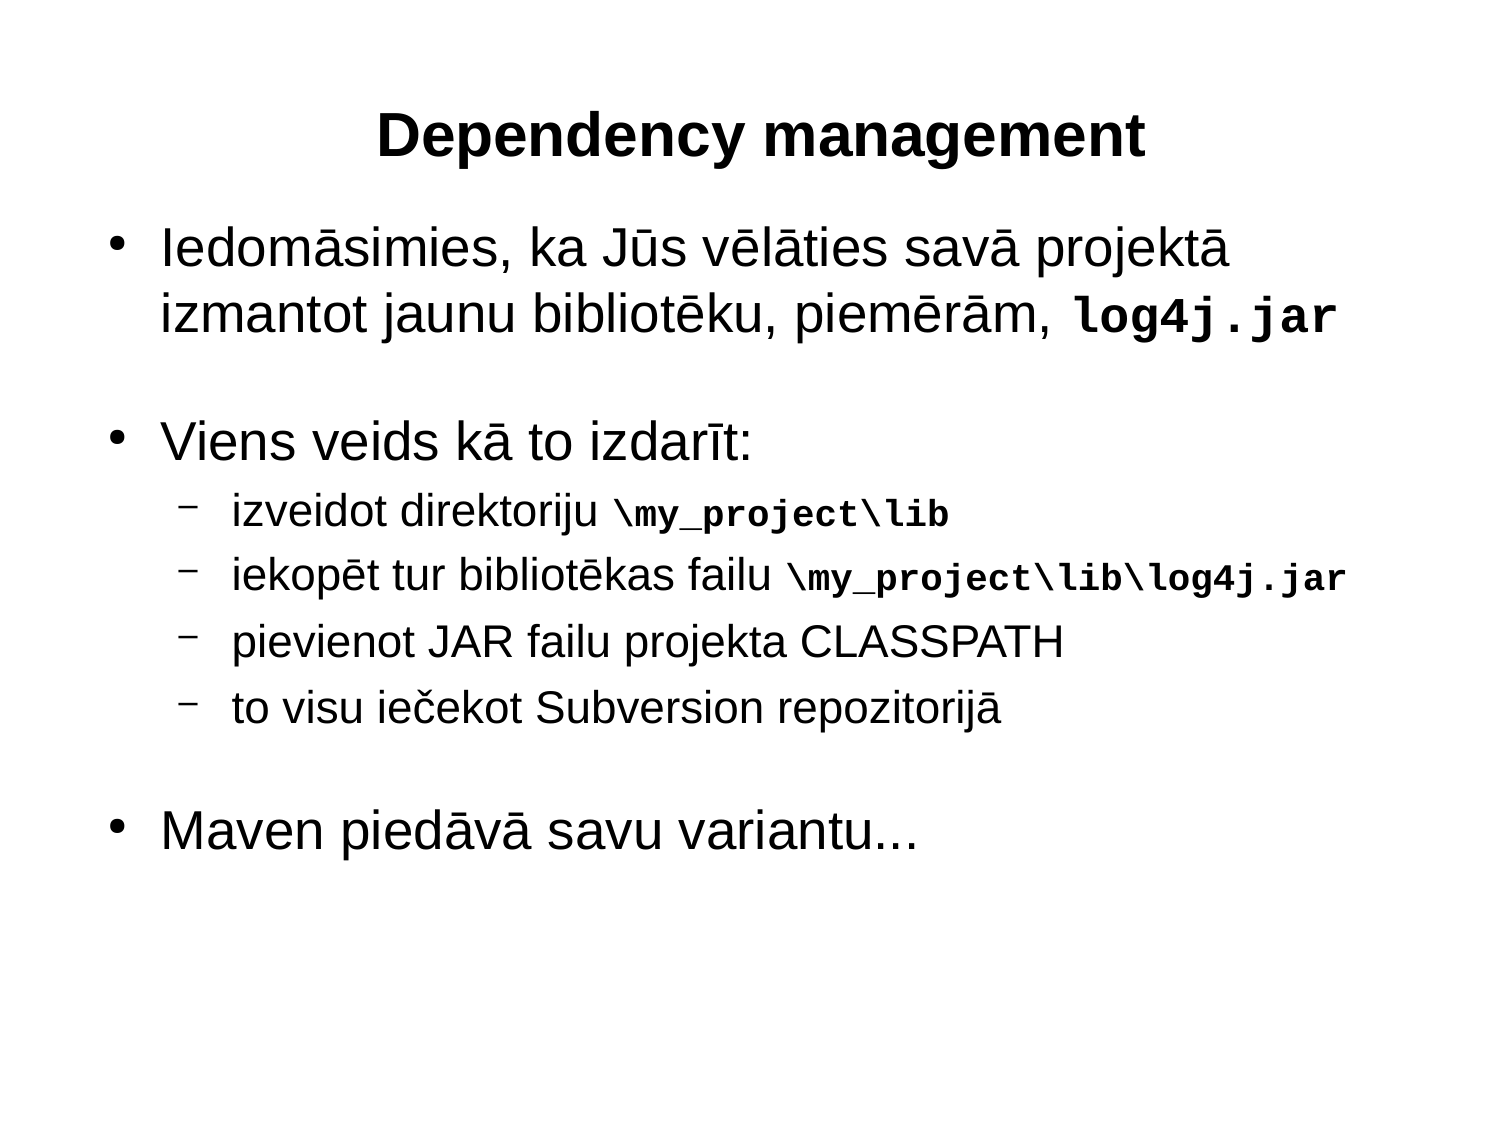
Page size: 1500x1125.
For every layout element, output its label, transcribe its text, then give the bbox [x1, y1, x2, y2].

list Iedomāsimies, ka Jūs vēlāties savā projektā izmantot jaunu bibliotēku, piemērām, log4j.jar Viens veids kā to izdarīt: izveidot direktoriju \my_project\lib iekopēt tur bibliotēkas failu \my_project\lib\log4j.jar pievienot JAR failu projekta CLASSPATH to visu iečekot Subversion repozitorijā Maven piedāvā savu variantu... [75, 204, 1395, 1075]
title Dependency management [75, 44, 1425, 177]
